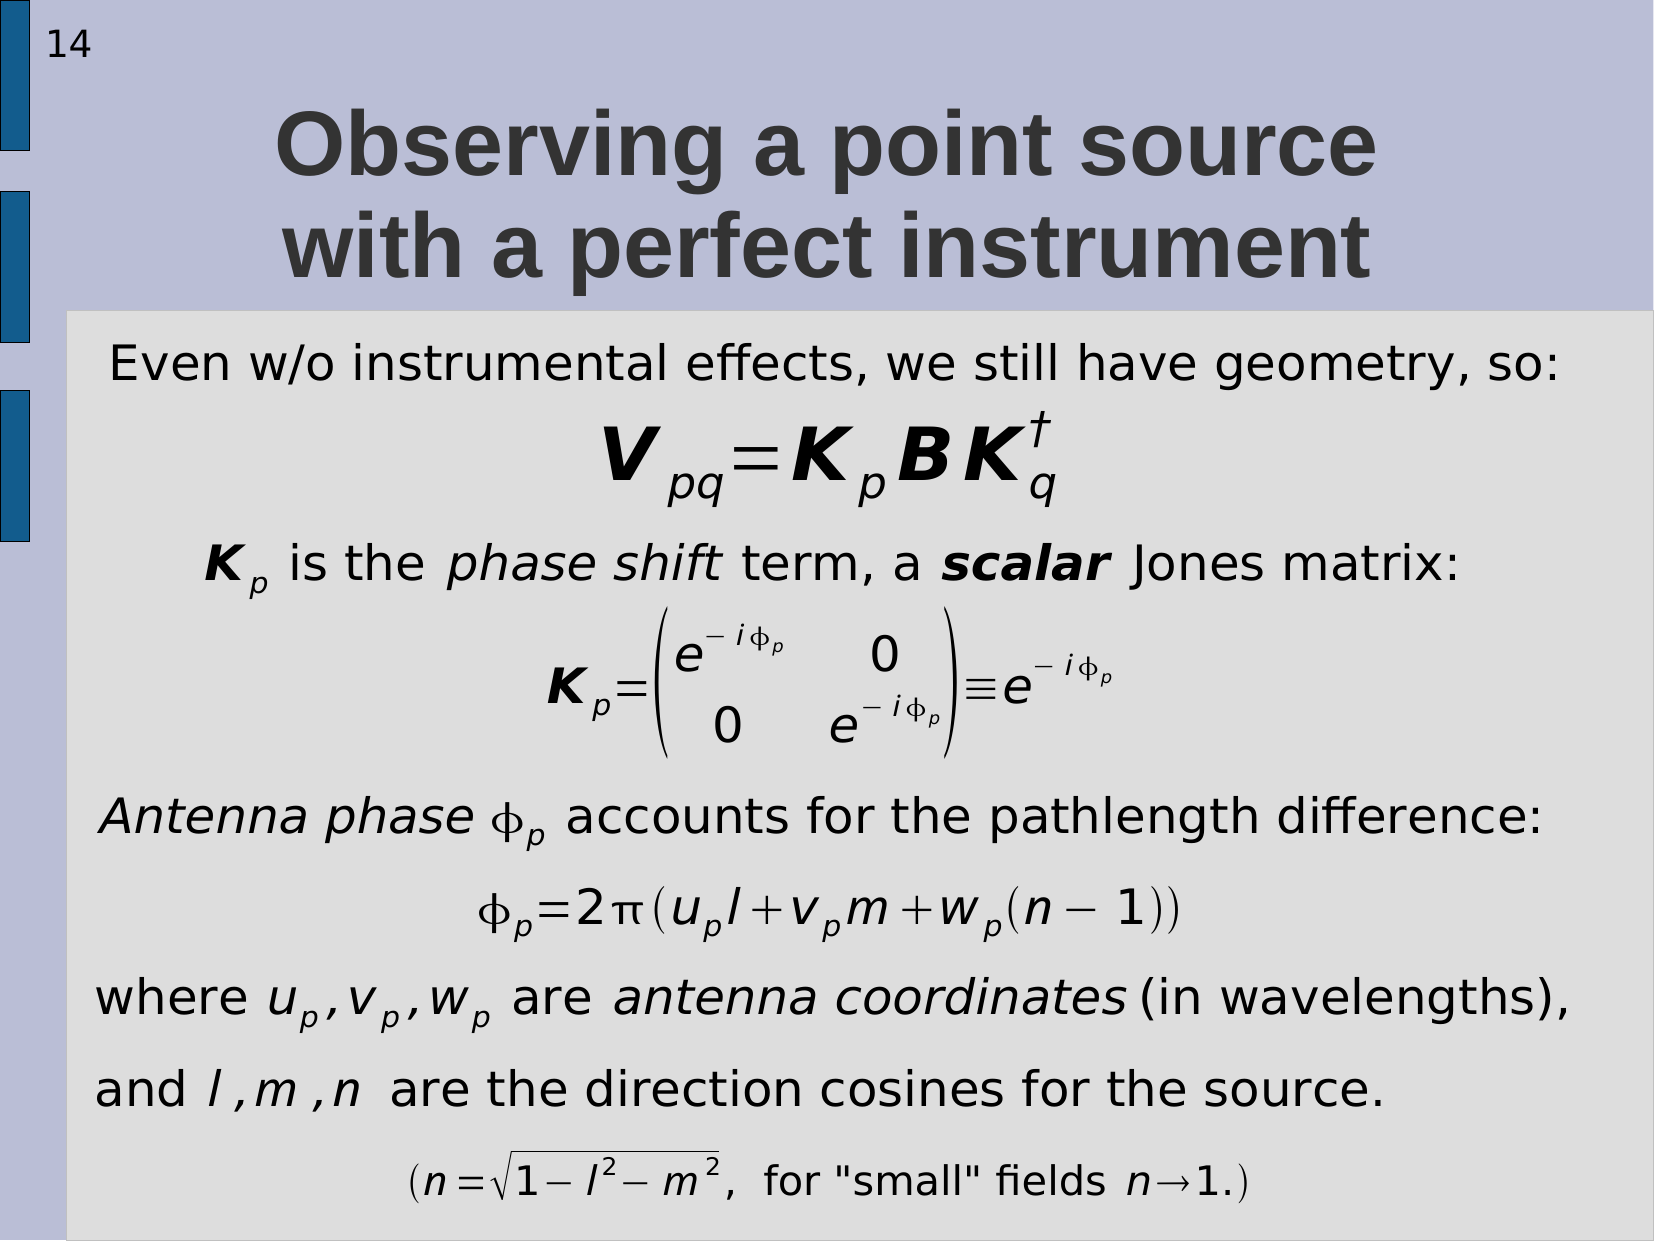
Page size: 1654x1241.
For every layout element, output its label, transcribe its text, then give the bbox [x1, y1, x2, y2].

chart [88, 313, 1569, 1213]
title Observing a point source with a perfect instrument [121, 87, 1534, 302]
text_box <number> [32, 15, 267, 89]
